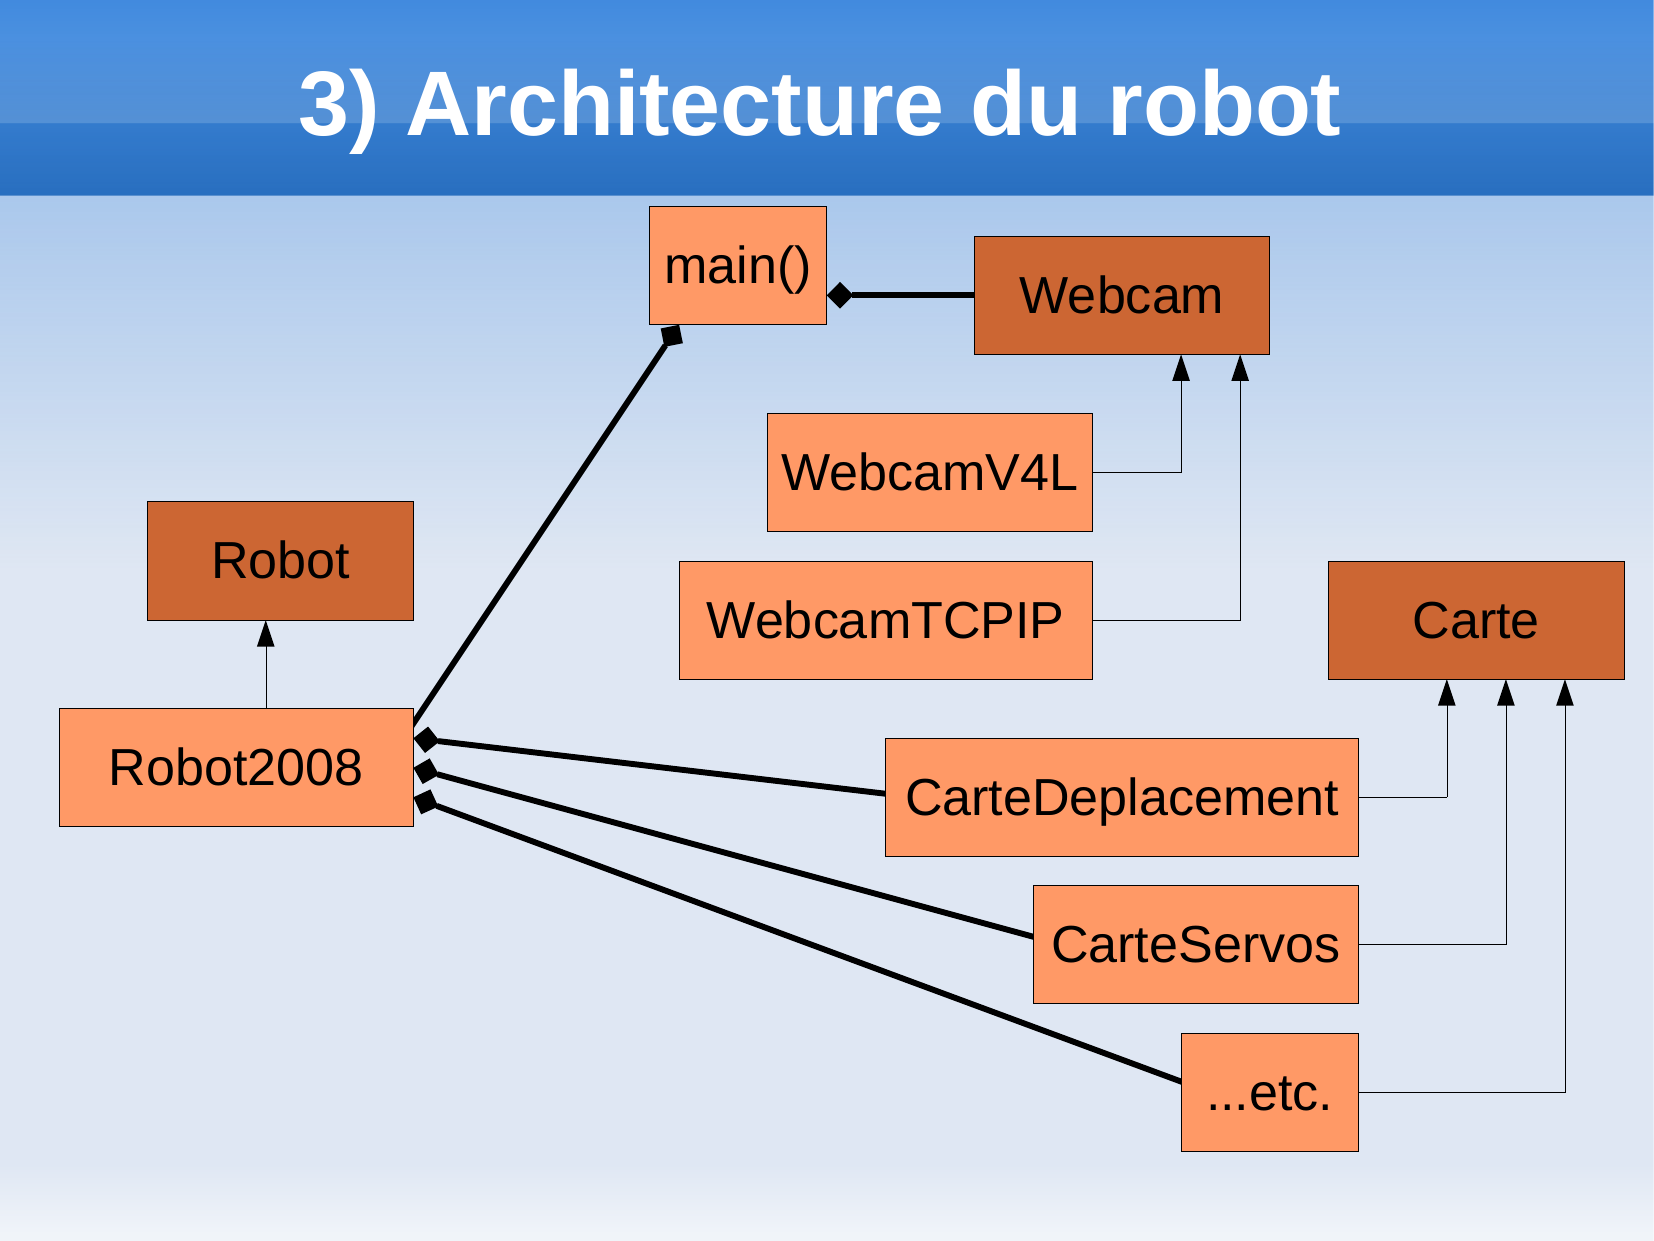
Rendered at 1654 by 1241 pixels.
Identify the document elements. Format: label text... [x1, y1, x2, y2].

picture [414, 680, 1565, 1092]
text_box Carte [1328, 561, 1625, 680]
picture [0, 0, 1654, 1241]
text_box CarteDeplacement [885, 738, 1359, 857]
text_box Robot [147, 501, 414, 621]
text_box WebcamTCPIP [679, 561, 1093, 680]
text_box Webcam [974, 236, 1270, 355]
text_box Robot2008 [59, 708, 414, 827]
text_box main() [649, 206, 827, 325]
title 3) Architecture du robot [76, 0, 1565, 208]
text_box CarteServos [1033, 885, 1359, 1004]
picture [414, 680, 1506, 944]
text_box WebcamV4L [767, 413, 1093, 532]
text_box ...etc. [1181, 1033, 1359, 1152]
